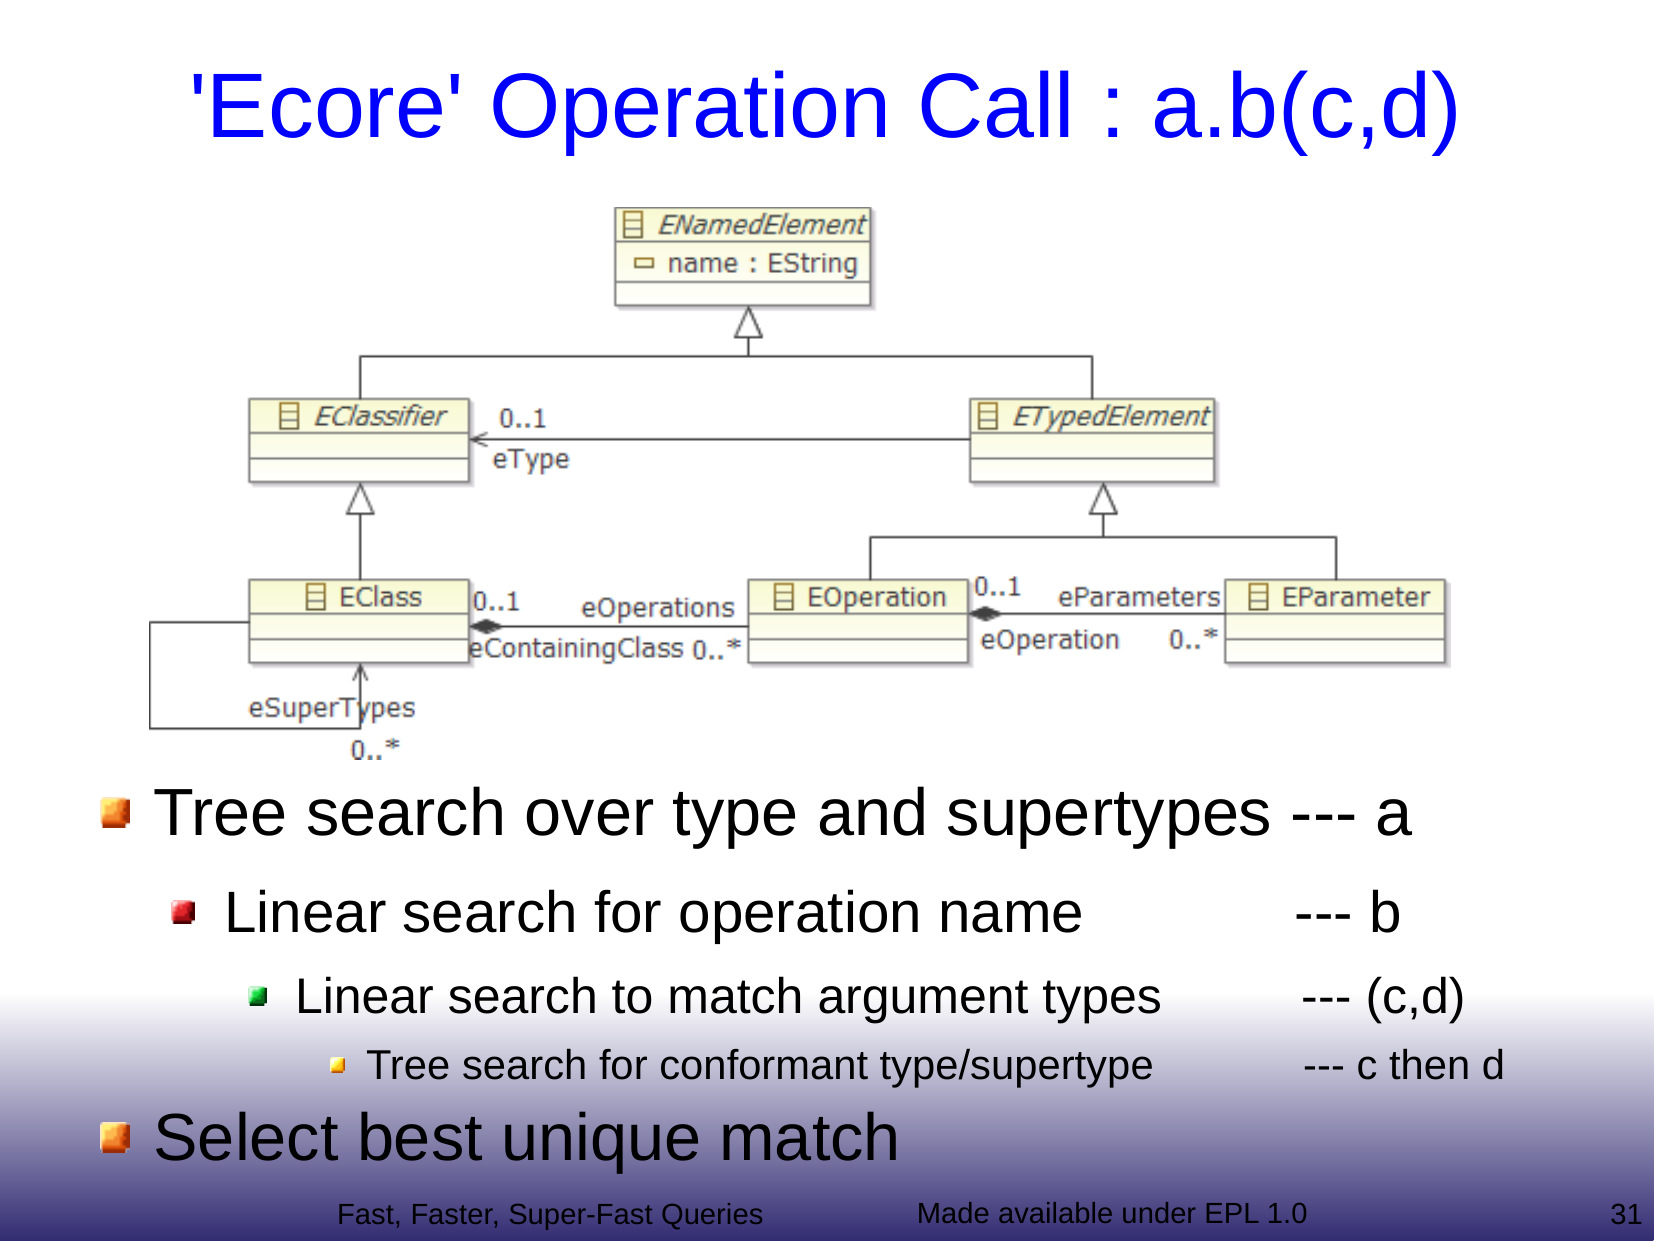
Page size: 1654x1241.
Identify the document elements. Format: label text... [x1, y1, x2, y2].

picture [149, 207, 1451, 761]
title 'Ecore' Operation Call : a.b(c,d) [82, 49, 1571, 162]
list Tree search over type and supertypes --- a Linear search for operation name --- b Linear search to match argument types --- (c,d) Tree search for conformant type/supertype --- c then d Select best unique match [82, 775, 1571, 1175]
